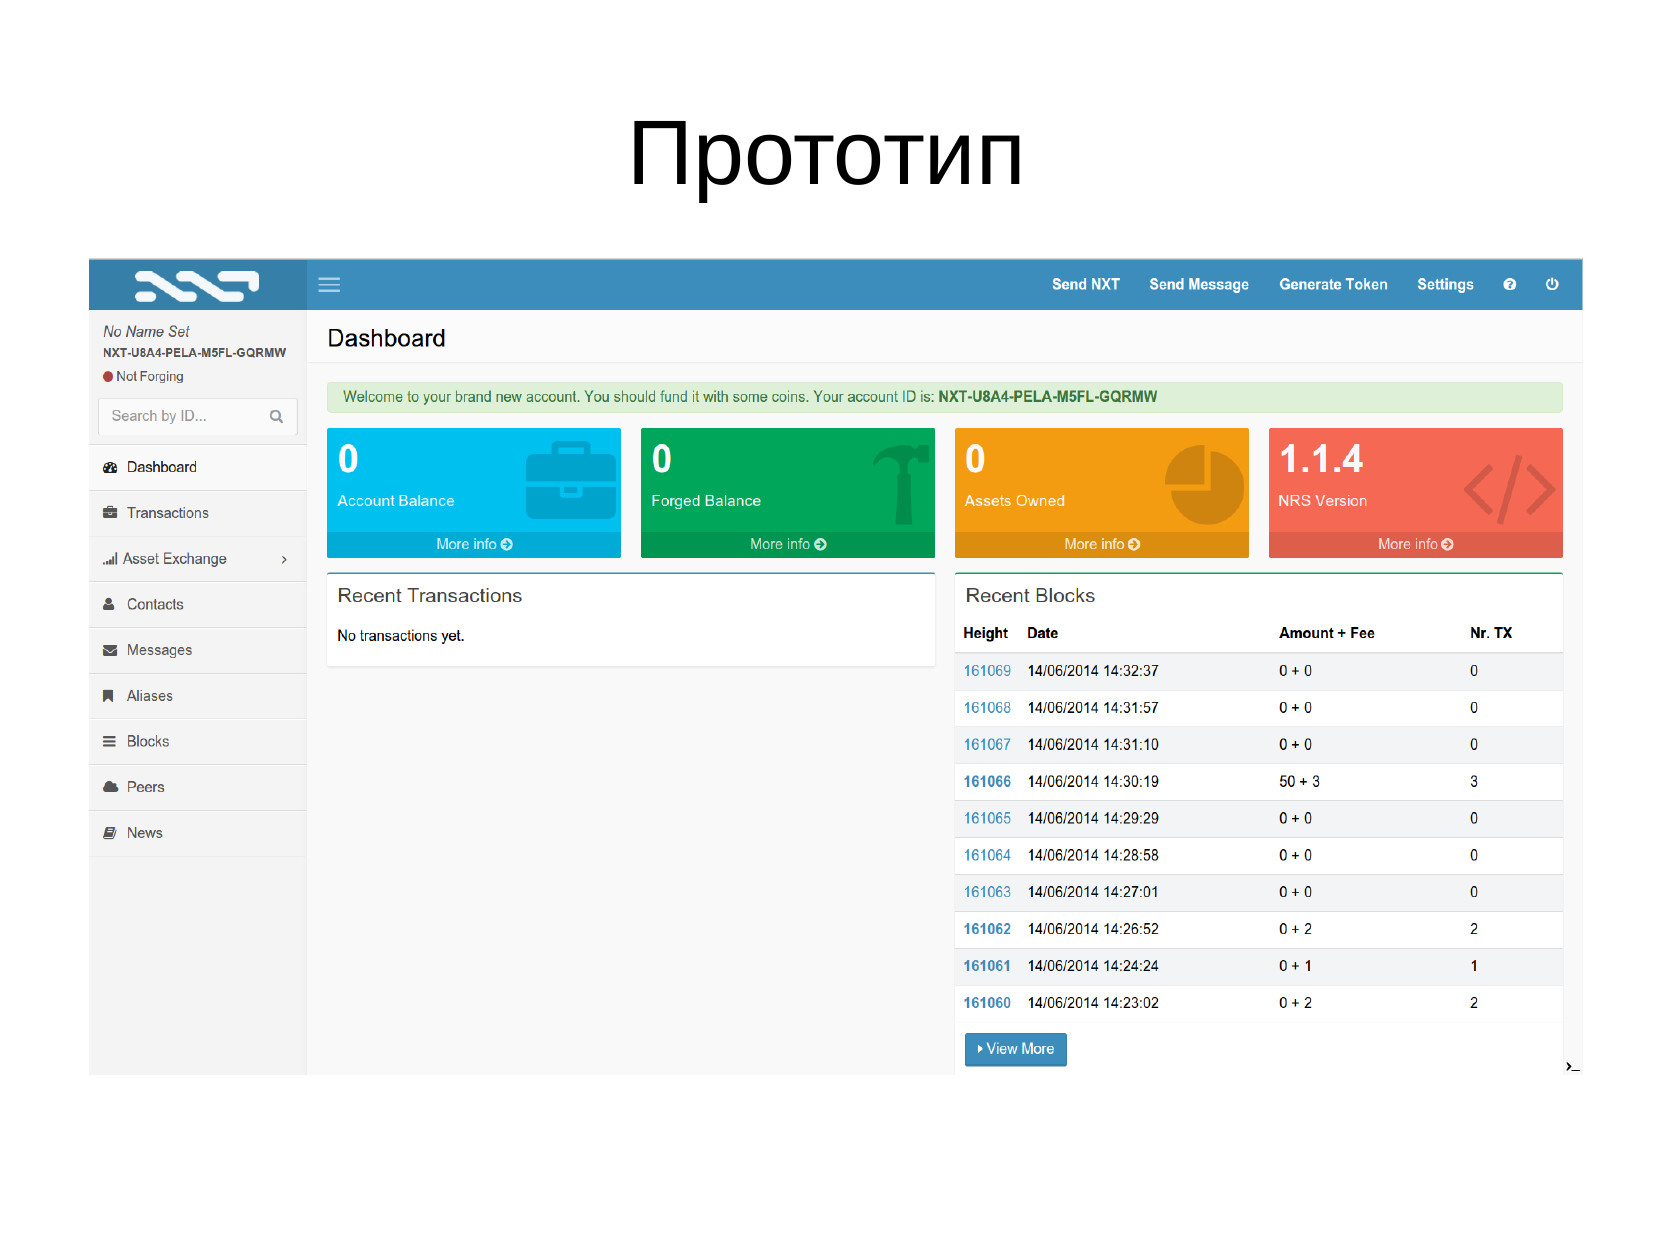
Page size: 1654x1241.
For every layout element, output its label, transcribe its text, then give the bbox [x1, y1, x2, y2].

title Прототип [82, 49, 1571, 257]
picture [89, 257, 1583, 1075]
